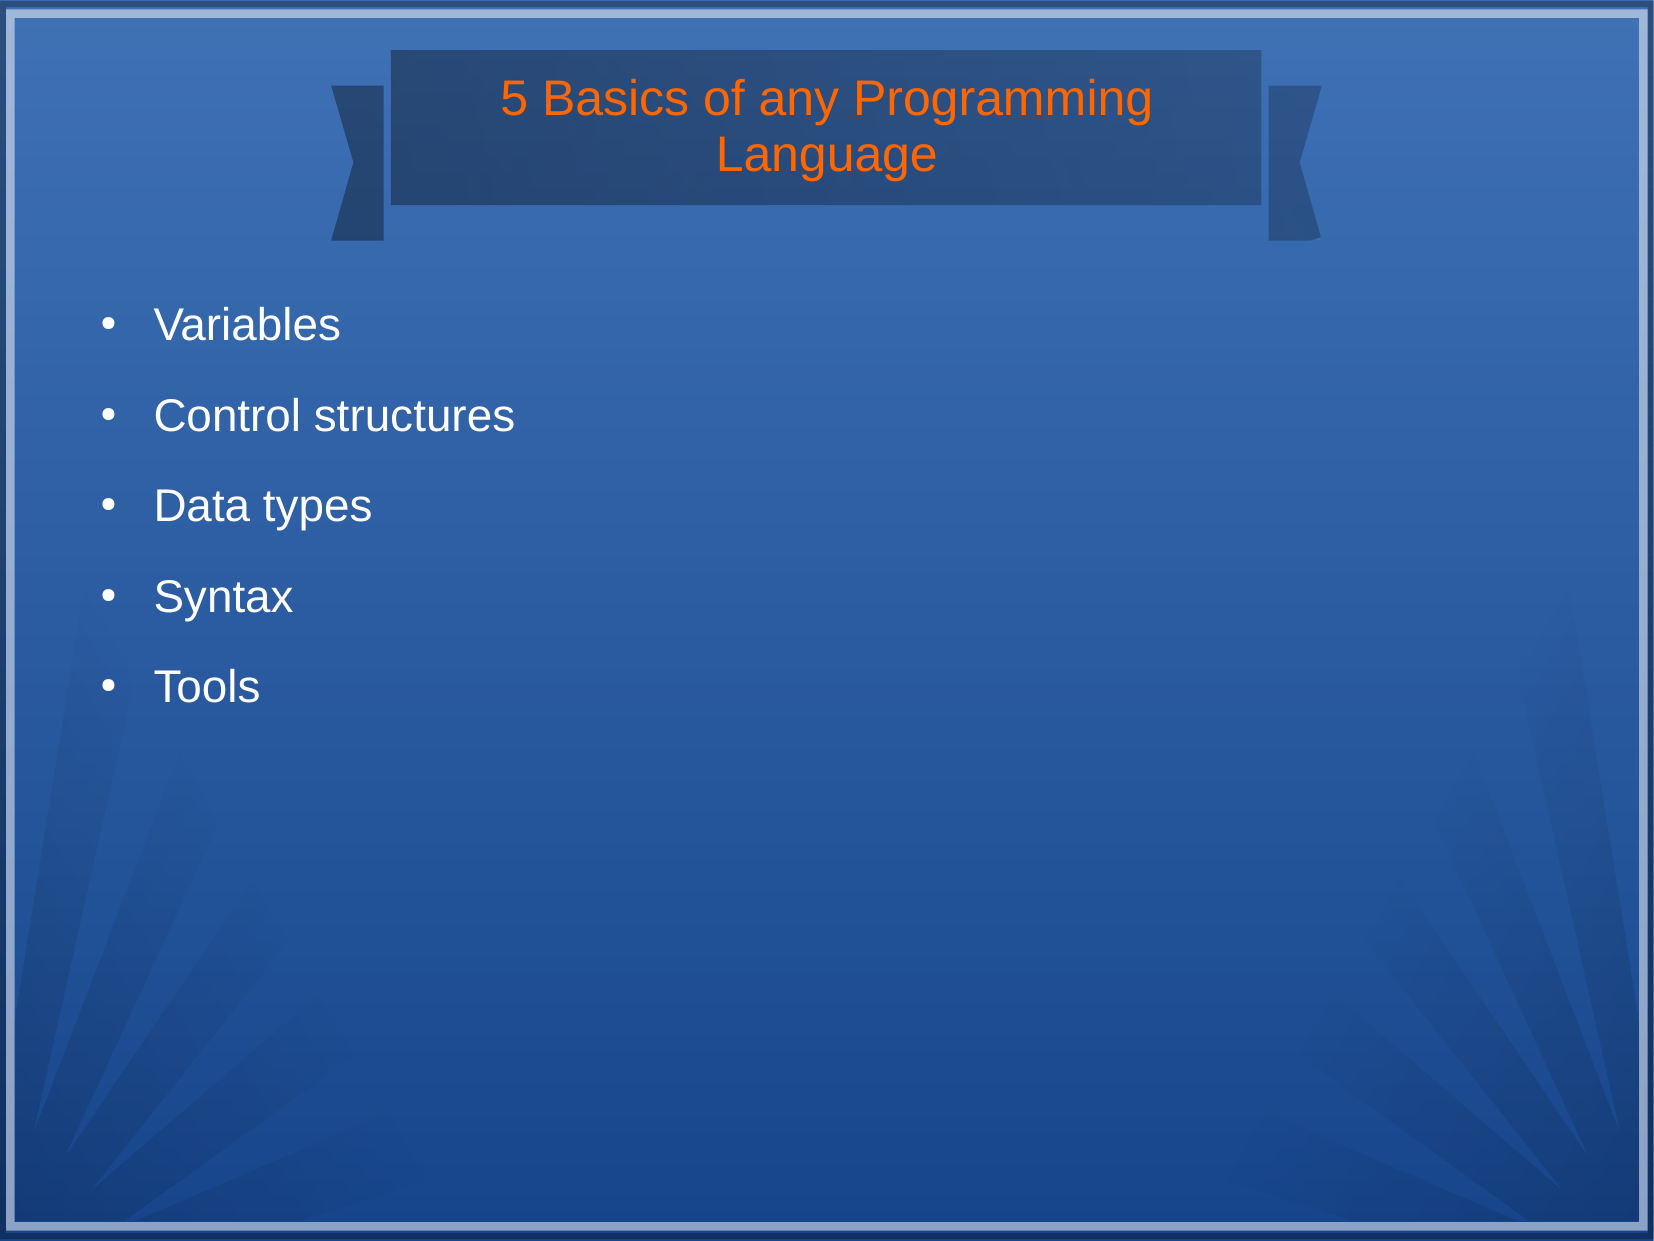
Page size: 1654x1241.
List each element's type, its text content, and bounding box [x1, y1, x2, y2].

list Variables Control structures Data types Syntax Tools [82, 299, 1571, 1241]
title 5 Basics of any Programming Language [389, 47, 1264, 205]
